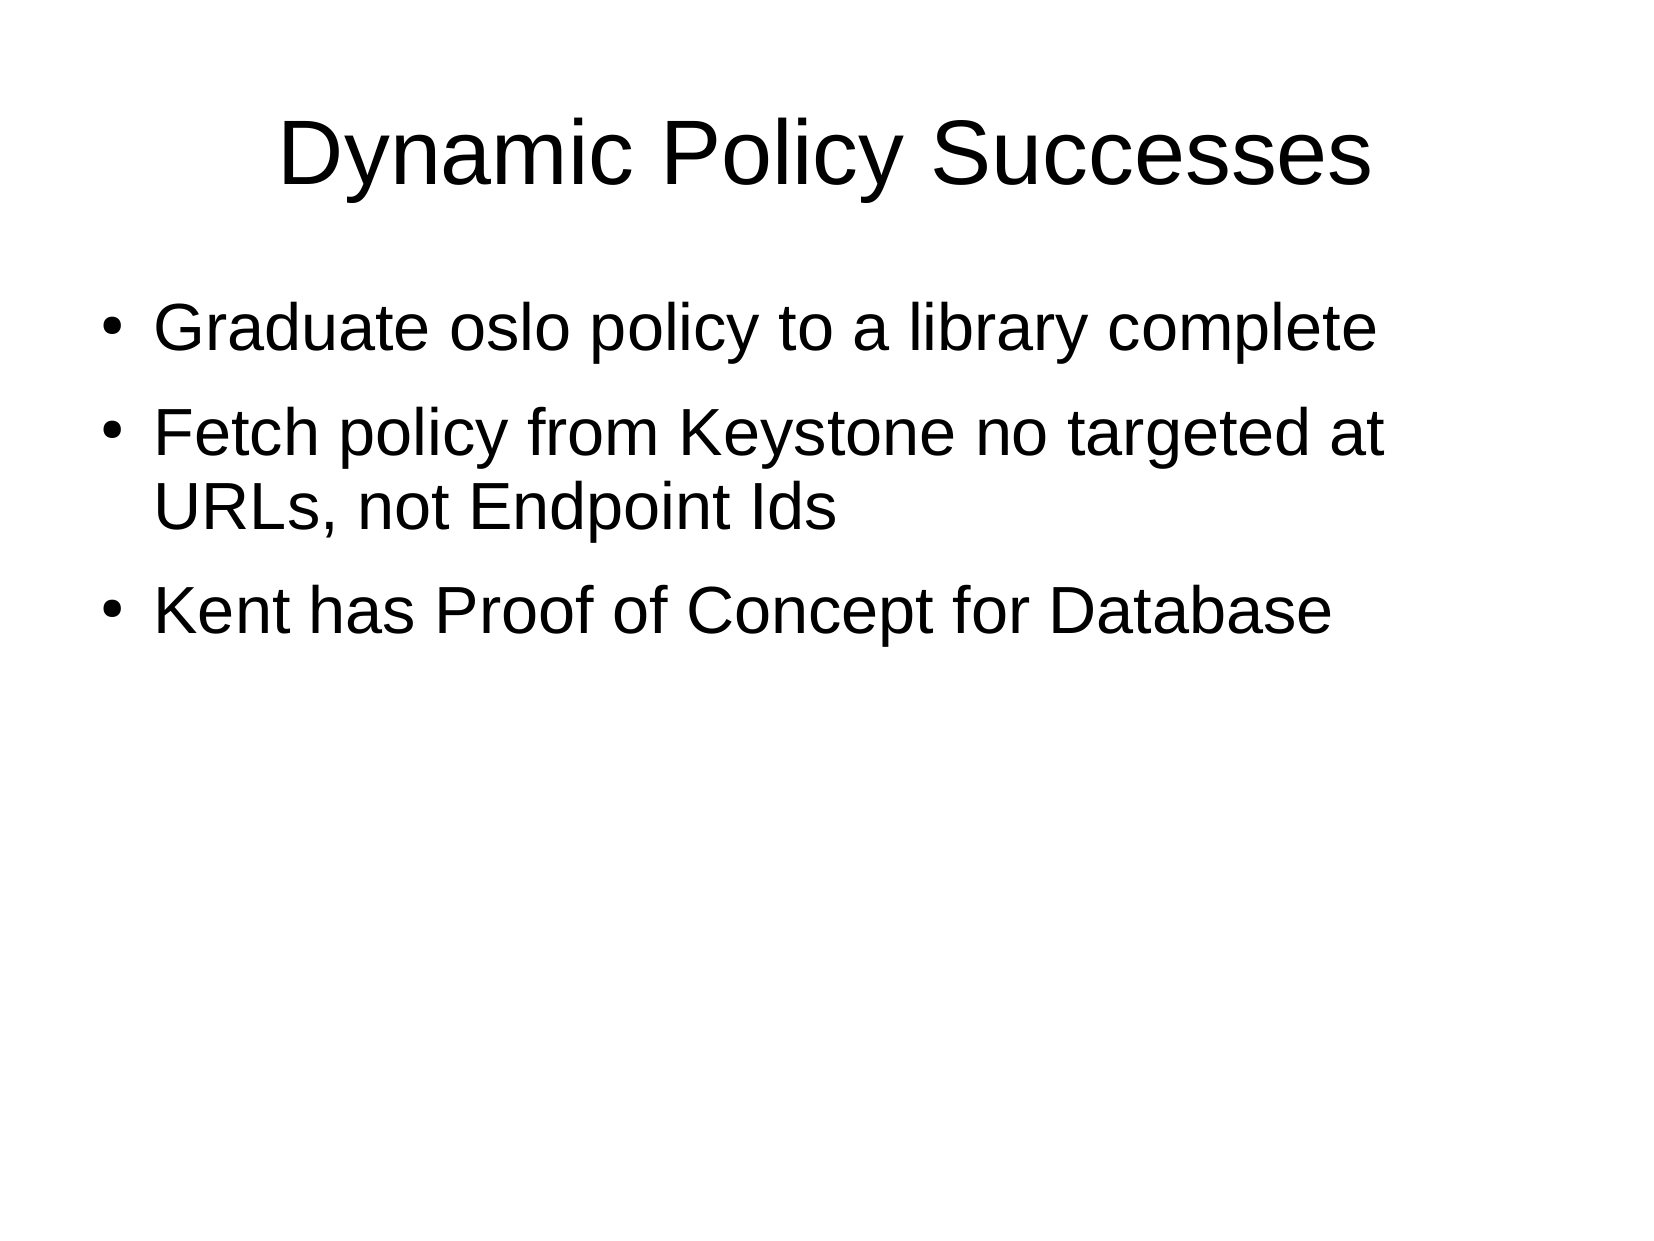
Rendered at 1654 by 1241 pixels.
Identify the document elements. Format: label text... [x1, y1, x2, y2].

list Graduate oslo policy to a library complete Fetch policy from Keystone no targeted at URLs, not Endpoint Ids Kent has Proof of Concept for Database [82, 290, 1571, 1010]
title Dynamic Policy Successes [82, 49, 1571, 257]
